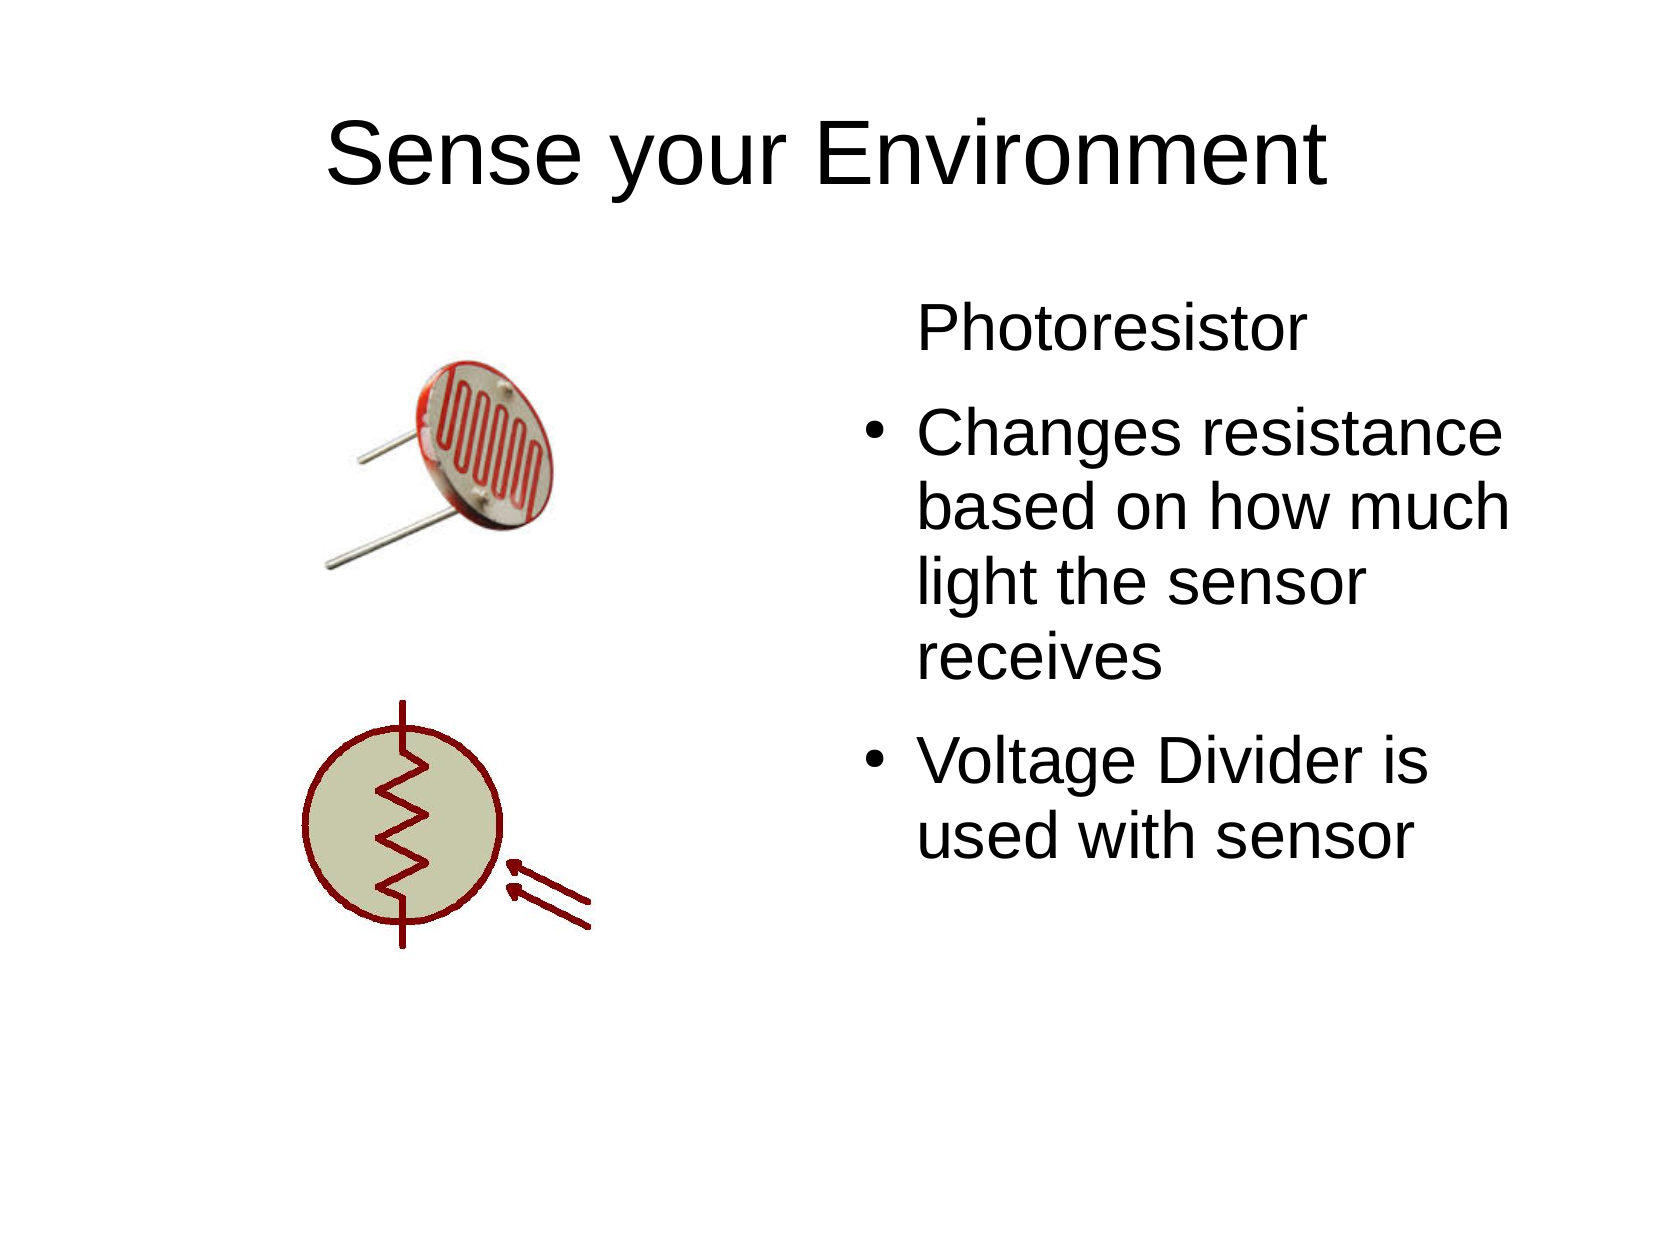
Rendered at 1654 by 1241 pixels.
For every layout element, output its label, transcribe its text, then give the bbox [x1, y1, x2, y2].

list Photoresistor Changes resistance based on how much light the sensor receives Voltage Divider is used with sensor [845, 290, 1572, 1010]
title Sense your Environment [82, 49, 1571, 257]
picture [244, 665, 647, 1009]
picture [274, 290, 618, 634]
